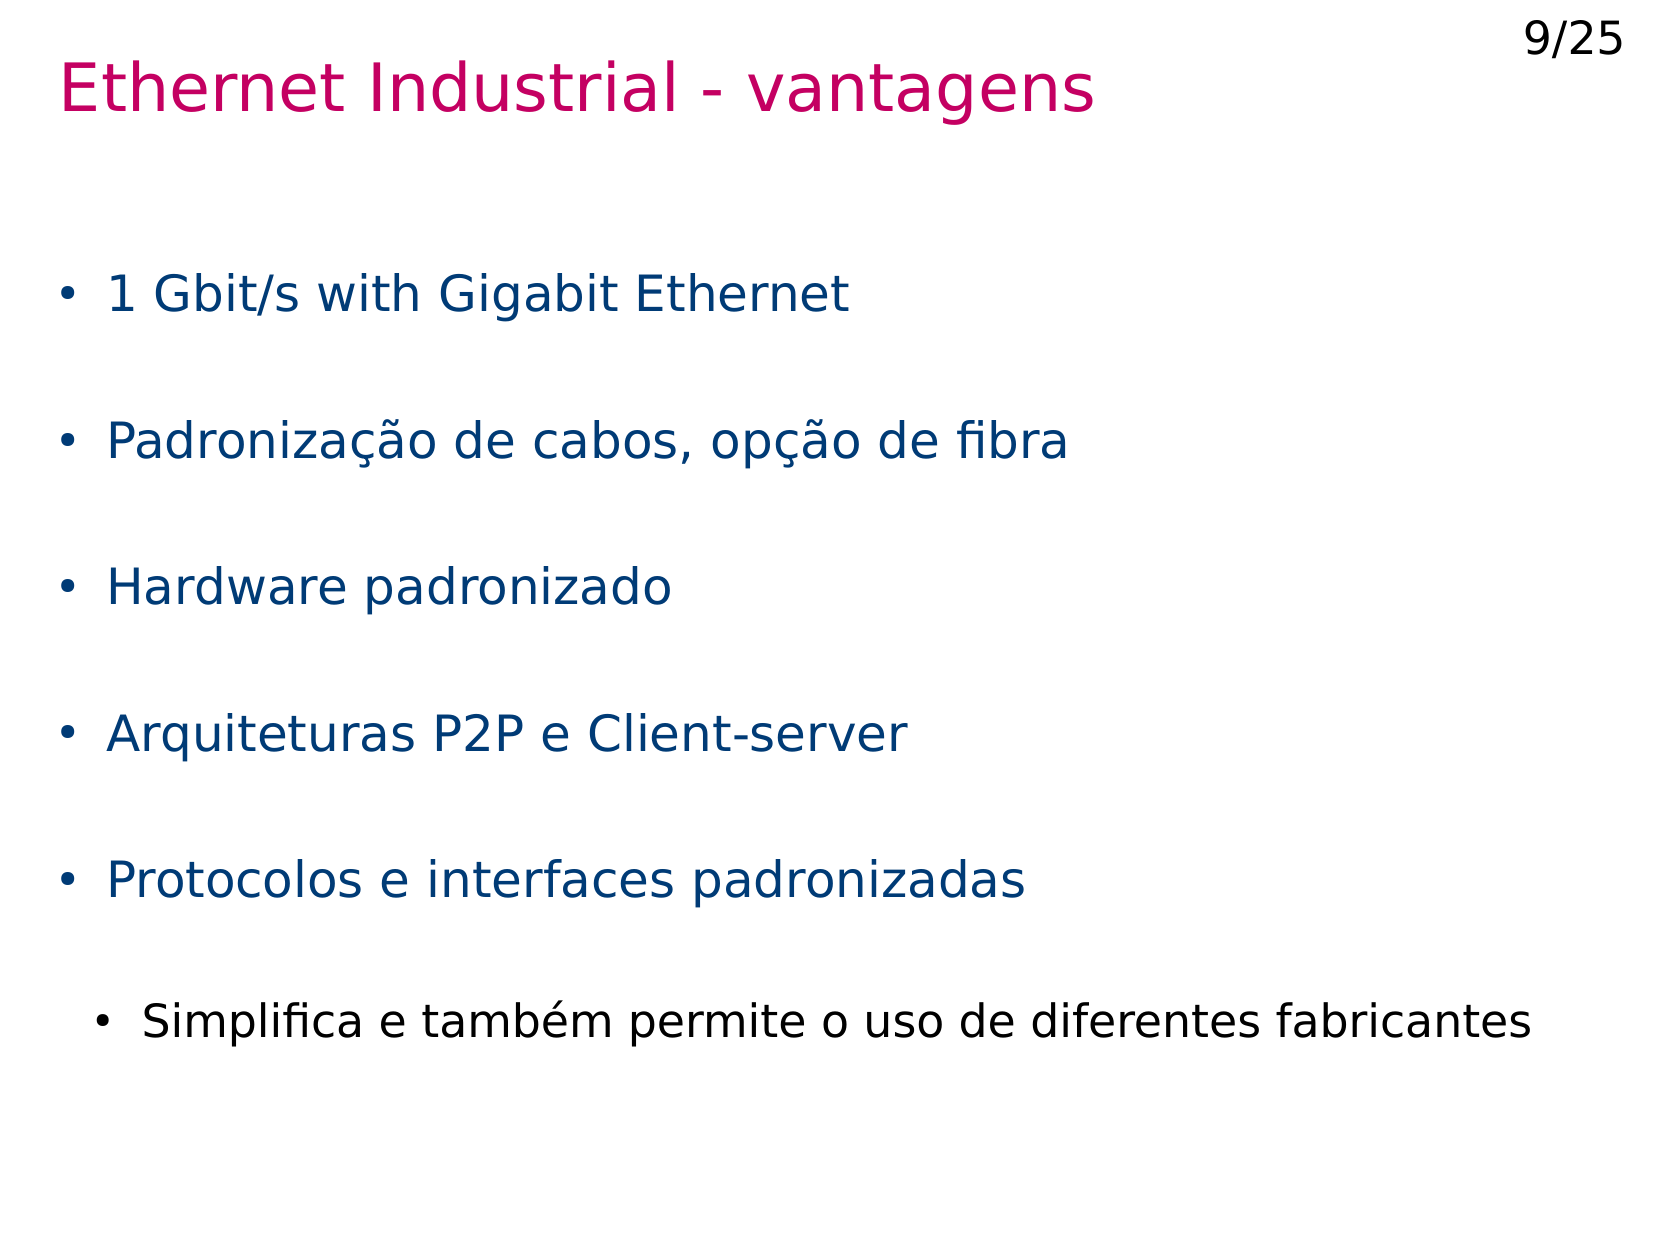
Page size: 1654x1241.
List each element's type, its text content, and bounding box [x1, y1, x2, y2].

title Ethernet Industrial - vantagens [59, 29, 1625, 148]
list 1 Gbit/s with Gigabit Ethernet Padronização de cabos, opção de fibra Hardware padronizado Arquiteturas P2P e Client-server Protocolos e interfaces padronizadas Simplifica e também permite o uso de diferentes fabricantes [59, 236, 1625, 1211]
